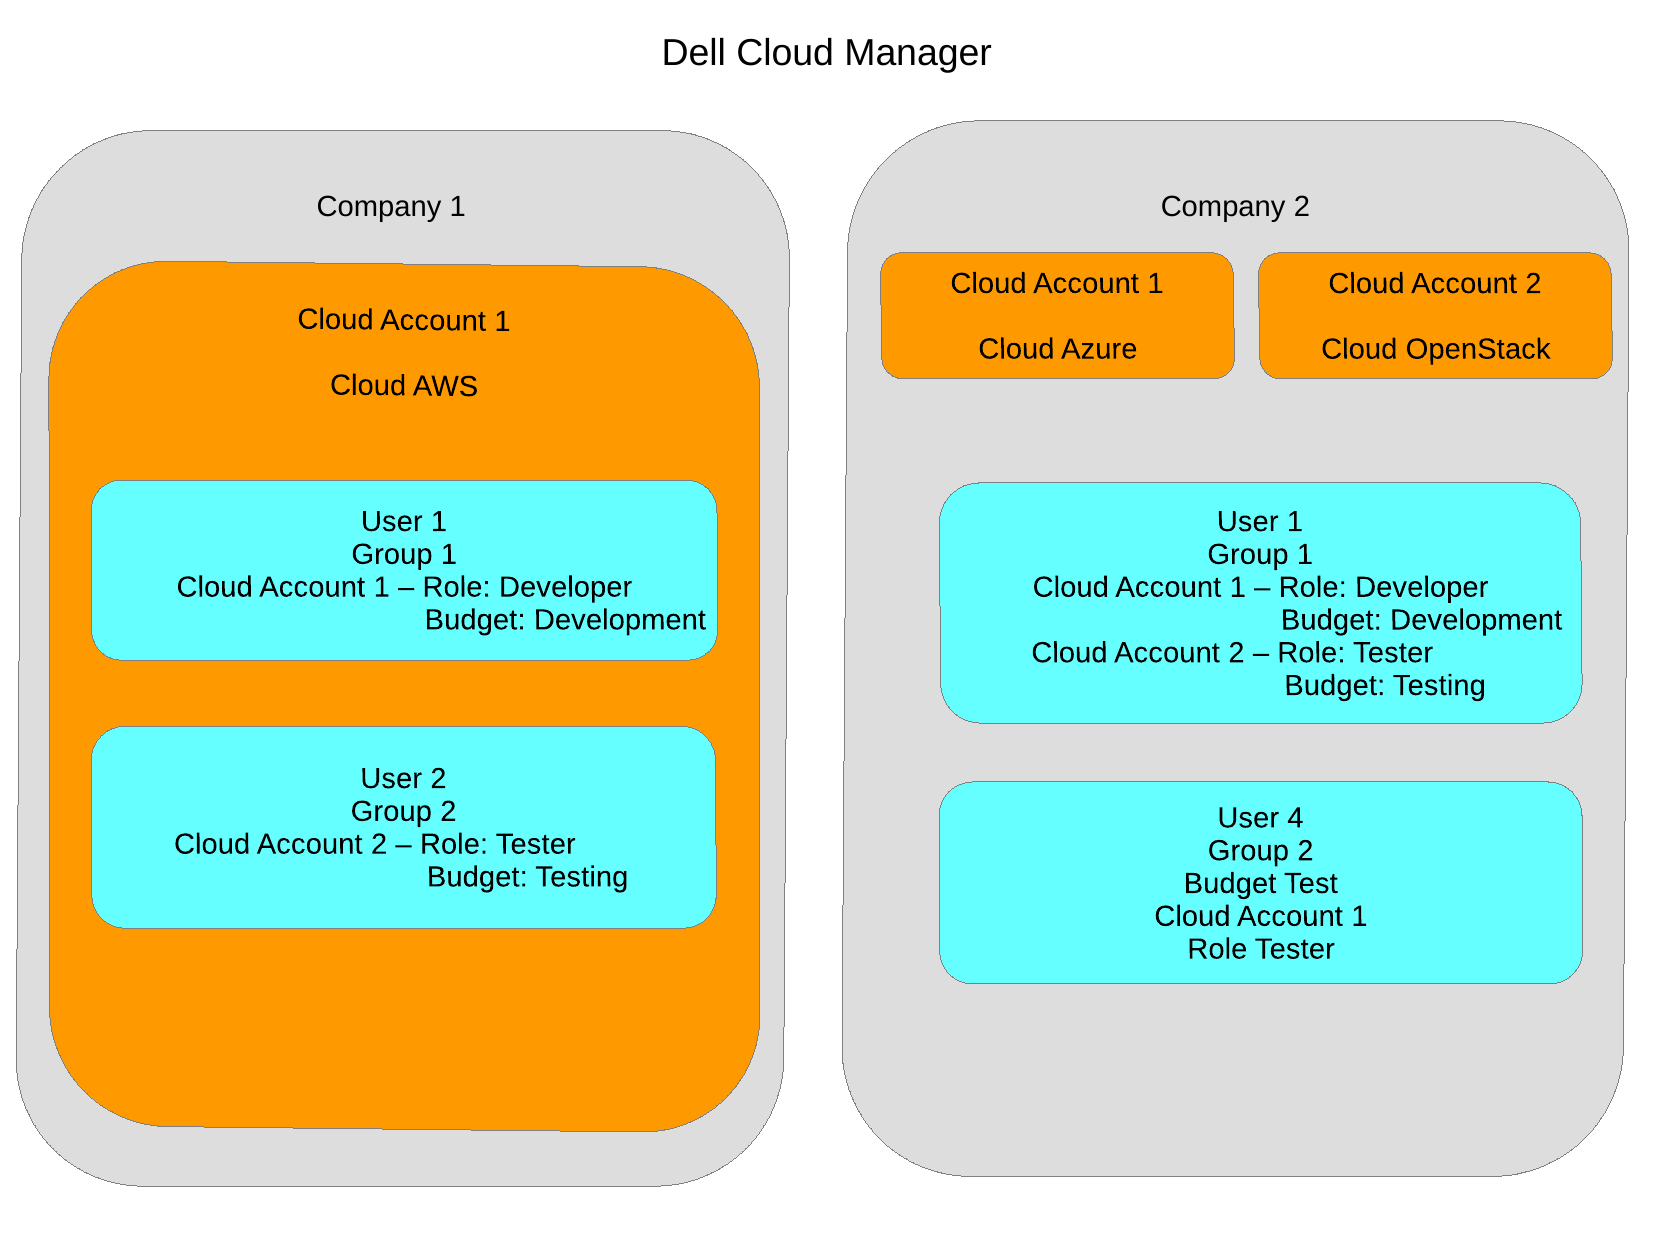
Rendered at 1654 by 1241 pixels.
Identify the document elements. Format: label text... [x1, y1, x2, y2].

text_box Cloud Account 1 Cloud Azure [880, 252, 1235, 379]
text_box User 1 Group 1 Cloud Account 1 – Role: Developer Budget: Development Cloud Account 2 – Role: Tester Budget: Testing [939, 482, 1583, 724]
text_box Company 2 [1146, 183, 1327, 232]
text_box User 1 Group 1 Cloud Account 1 – Role: Developer Budget: Development [91, 480, 718, 661]
text_box Company 1 [301, 182, 483, 232]
text_box Cloud Account 1 Cloud AWS [48, 261, 760, 1132]
text_box Dell Cloud Manager [639, 23, 1015, 81]
text_box User 4 Group 2 Budget Test Cloud Account 1 Role Tester [939, 781, 1583, 984]
text_box [842, 120, 1629, 1177]
text_box Cloud Account 2 Cloud OpenStack [1258, 252, 1613, 379]
text_box [16, 130, 790, 1187]
text_box User 2 Group 2 Cloud Account 2 – Role: Tester Budget: Testing [91, 726, 717, 929]
